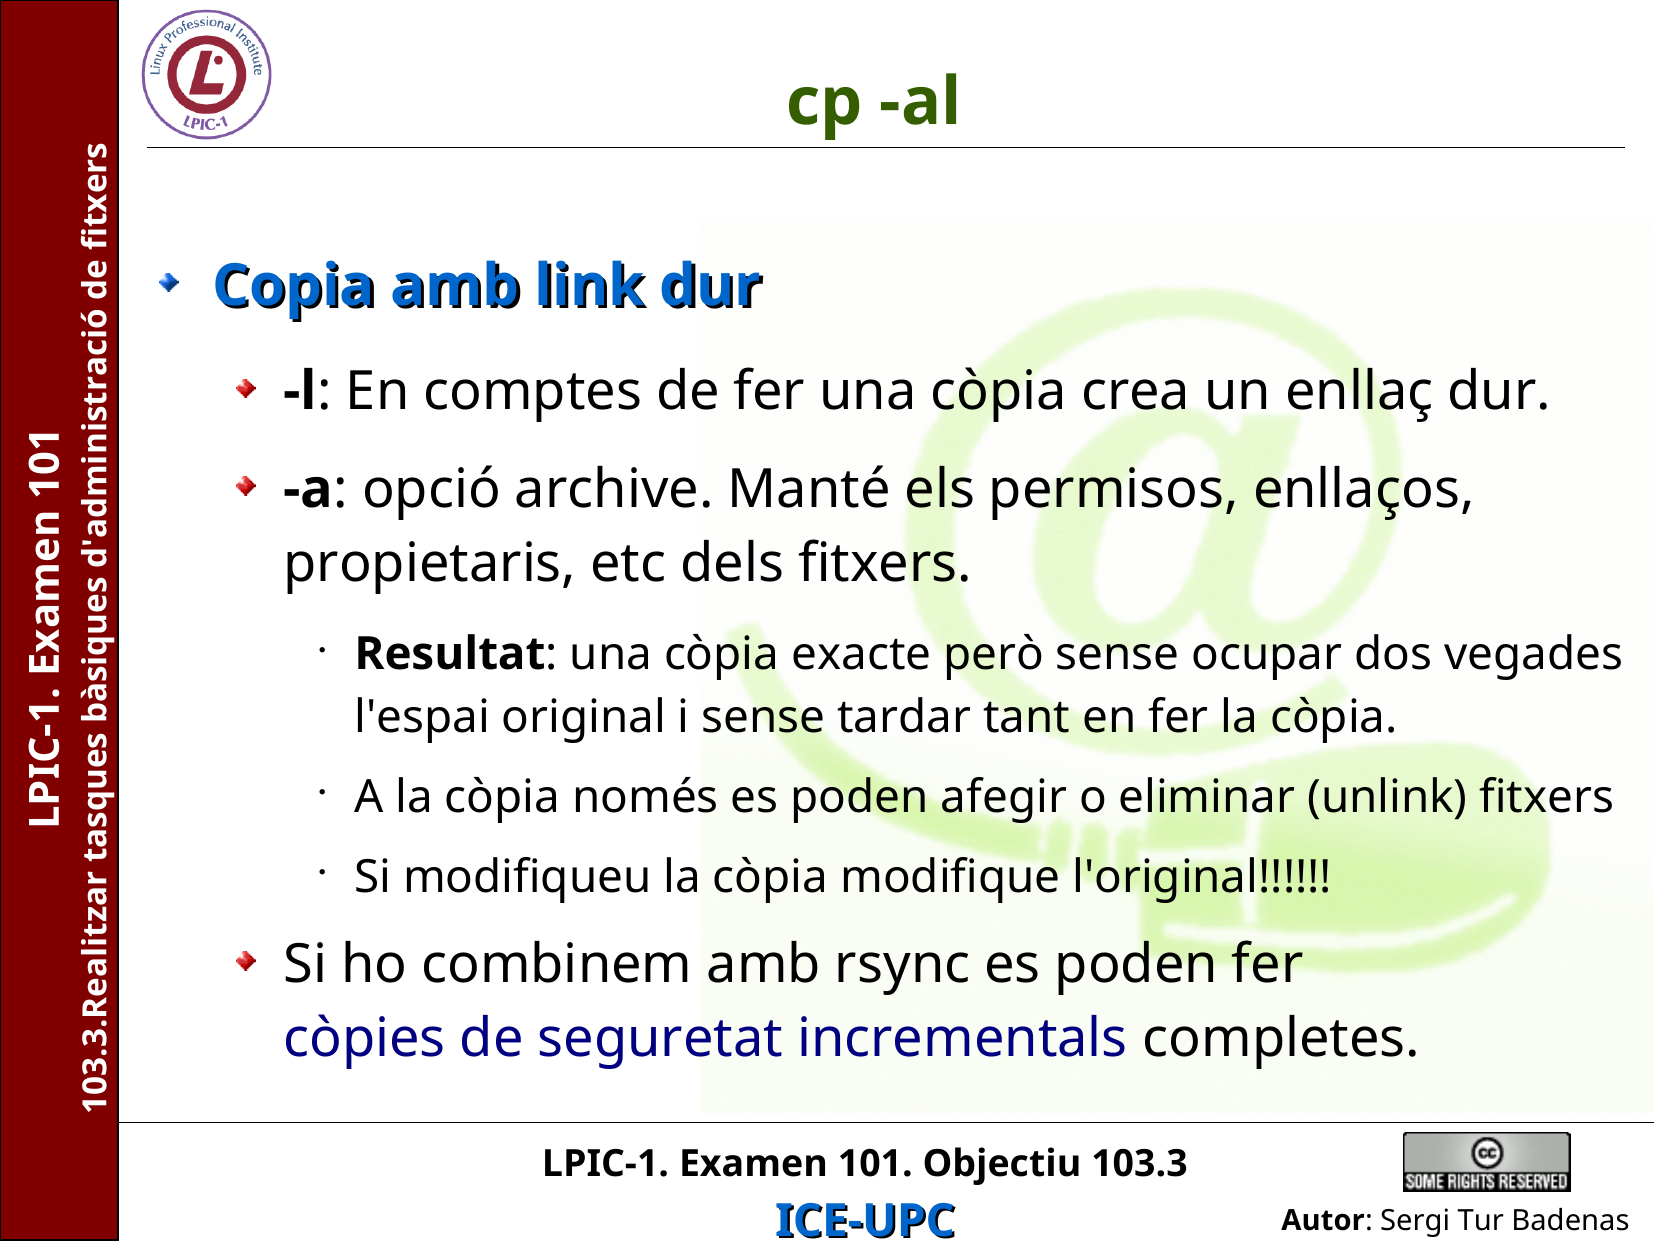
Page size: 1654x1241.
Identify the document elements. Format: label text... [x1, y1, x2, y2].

picture [700, 217, 1654, 1113]
list Copia amb link dur -l: En comptes de fer una còpia crea un enllaç dur. -a: opció archive. Manté els permisos, enllaços, propietaris, etc dels fitxers. Resultat: una còpia exacte però sense ocupar dos vegades l'espai original i sense tardar tant en fer la còpia. A la còpia només es poden afegir o eliminar (unlink) fitxers Si modifiqueu la còpia modifique l'original!!!!!! Si ho combinem amb rsync es poden fer còpies de seguretat incrementals completes. [141, 242, 1630, 1082]
title cp -al [129, 56, 1619, 141]
picture [135, 5, 277, 56]
picture [1403, 1132, 1571, 1192]
